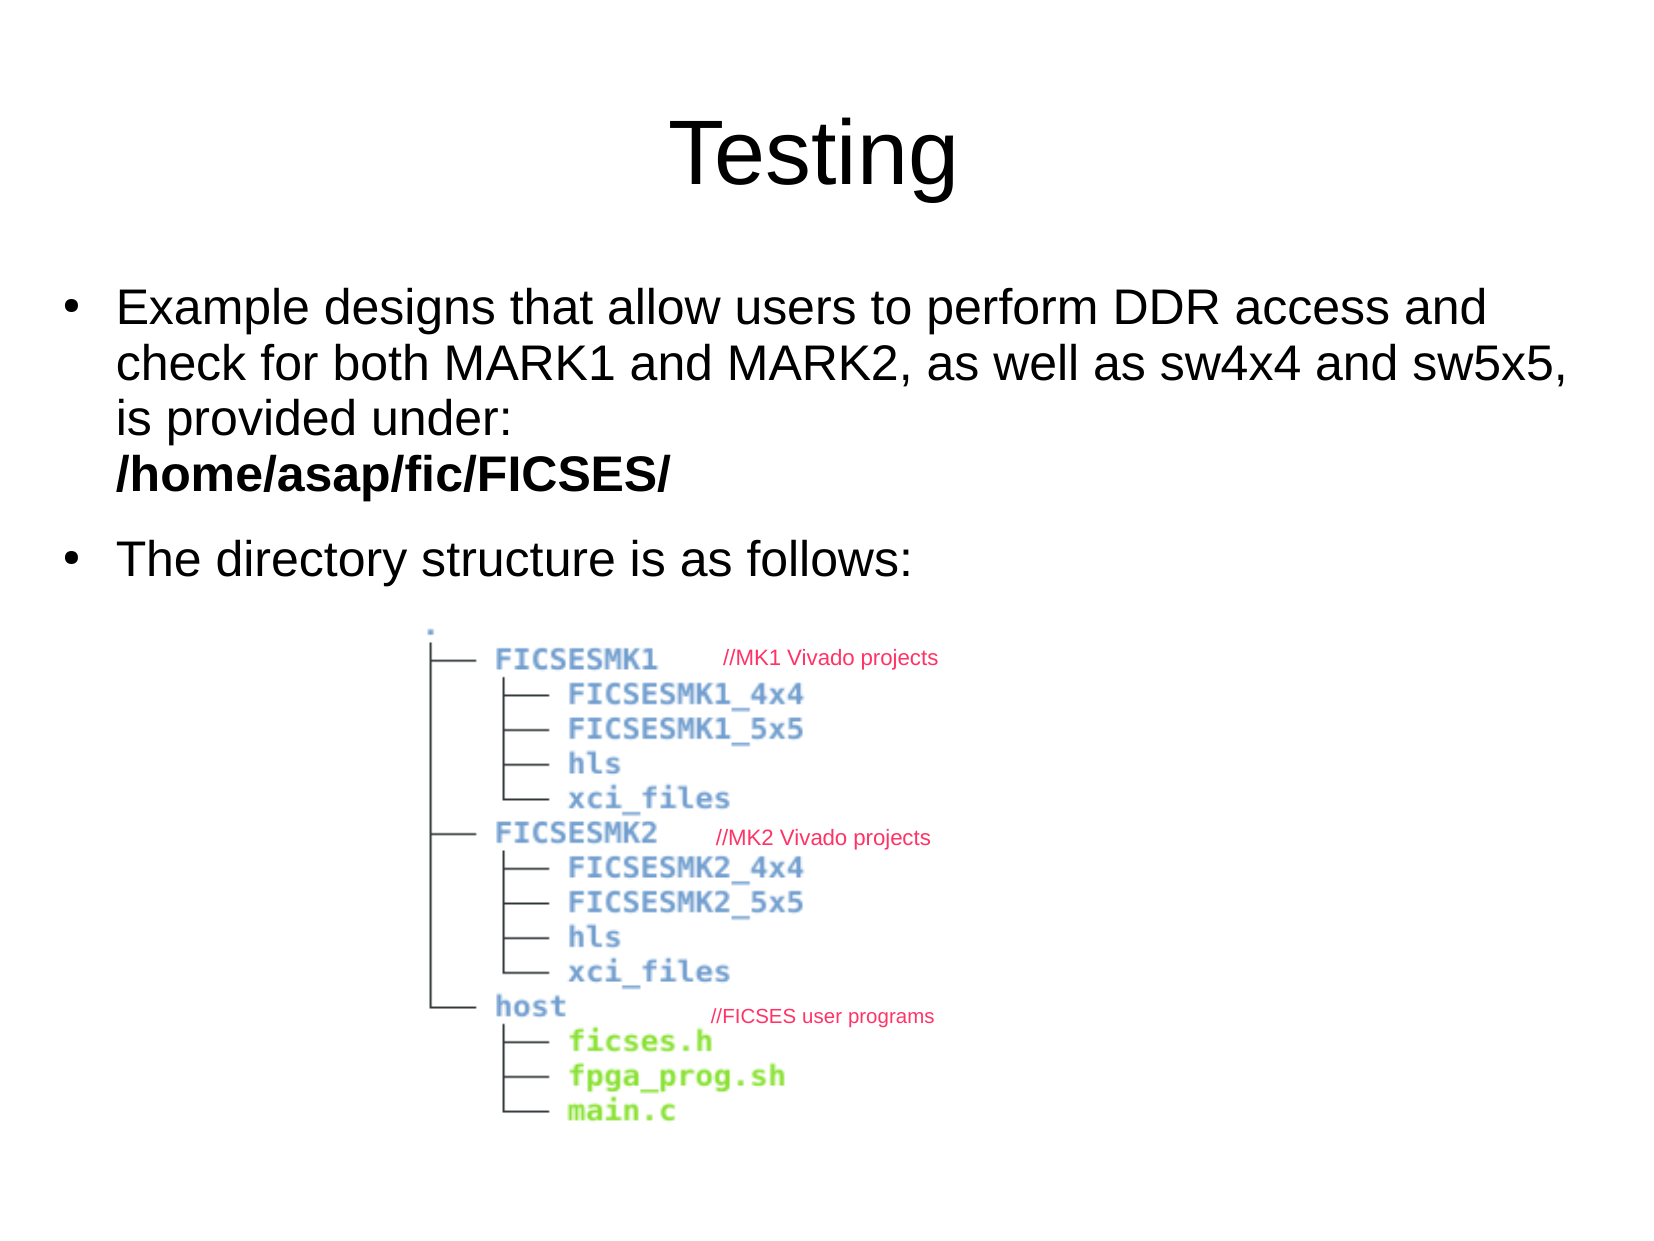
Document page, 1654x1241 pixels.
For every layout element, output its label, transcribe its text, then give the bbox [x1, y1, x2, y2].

text_box //FICSES user programs [652, 1005, 946, 1051]
text_box //MK1 Vivado projects [660, 645, 953, 691]
list Example designs that allow users to perform DDR access and check for both MARK1 and MARK2, as well as sw4x4 and sw5x5, is provided under: /home/asap/fic/FICSES/ The directory structure is as follows: [45, 279, 1571, 1141]
title Testing [82, 49, 1571, 257]
text_box //MK2 Vivado projects [652, 825, 946, 871]
